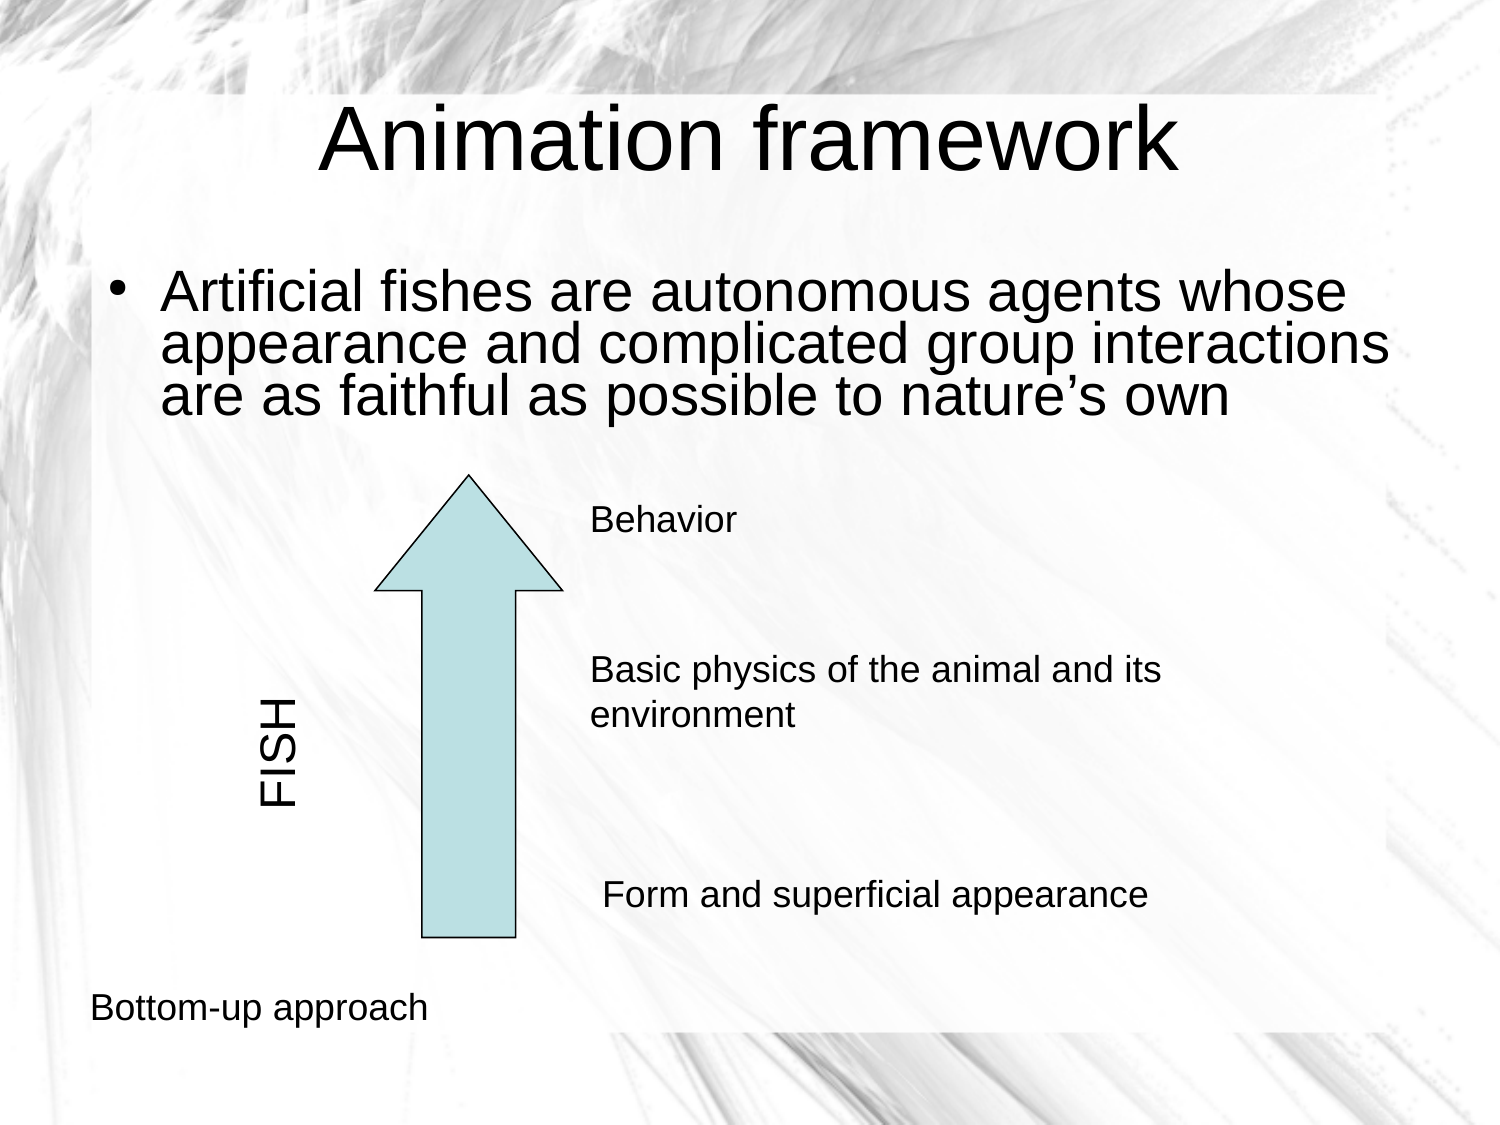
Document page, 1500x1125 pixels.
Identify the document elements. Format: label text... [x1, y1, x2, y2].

text_box [374, 474, 563, 938]
text_box Basic physics of the animal and its environment [574, 637, 1351, 743]
picture [0, 0, 1500, 1125]
list Artificial fishes are autonomous agents whose appearance and complicated group interactions are as faithful as possible to nature’s own [75, 262, 1426, 502]
text_box Behavior [574, 487, 1188, 548]
text_box FISH [237, 637, 328, 826]
text_box Form and superficial appearance [587, 862, 1326, 923]
text_box Bottom-up approach [75, 974, 676, 1036]
title Animation framework [75, 45, 1426, 233]
